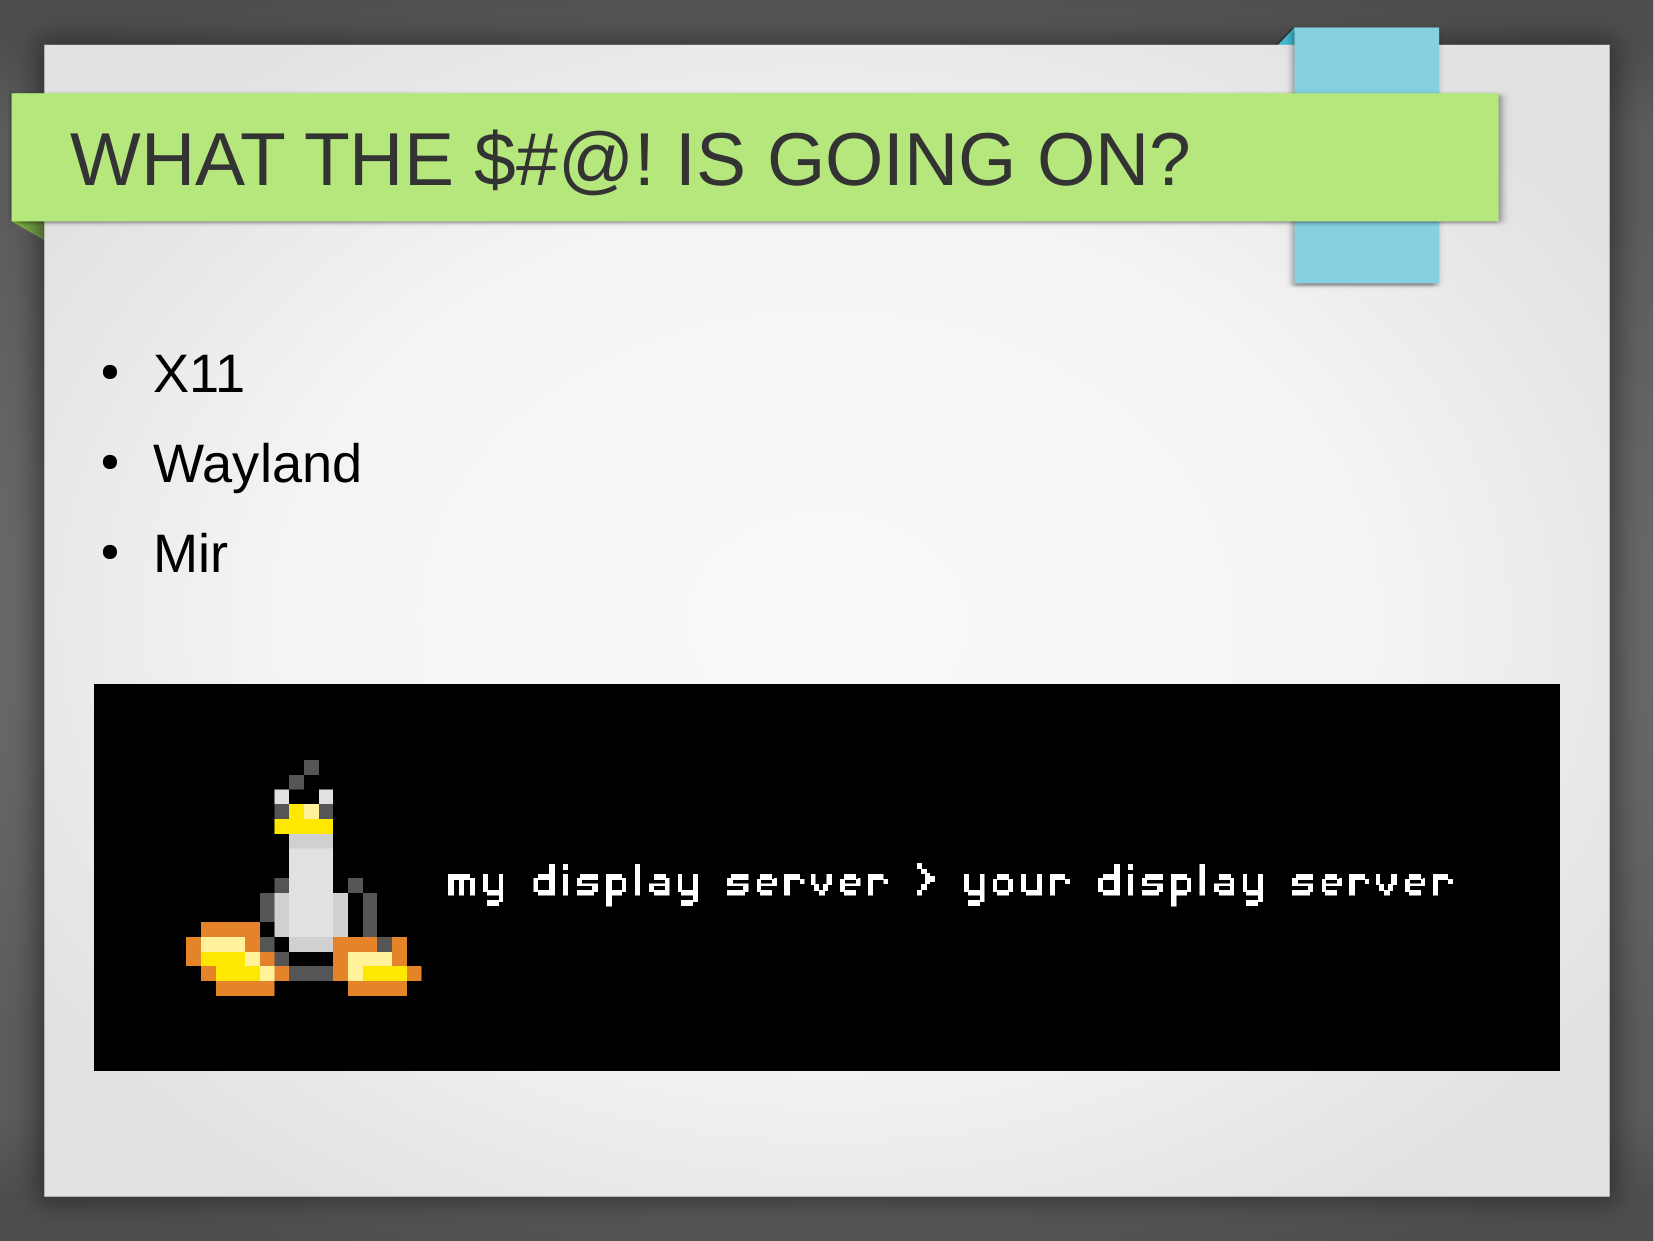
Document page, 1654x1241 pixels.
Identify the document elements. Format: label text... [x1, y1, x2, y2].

picture [0, 0, 1654, 1241]
title WHAT THE $#@! IS GOING ON? [70, 106, 1229, 213]
list X11 Wayland Mir [82, 343, 1538, 1063]
